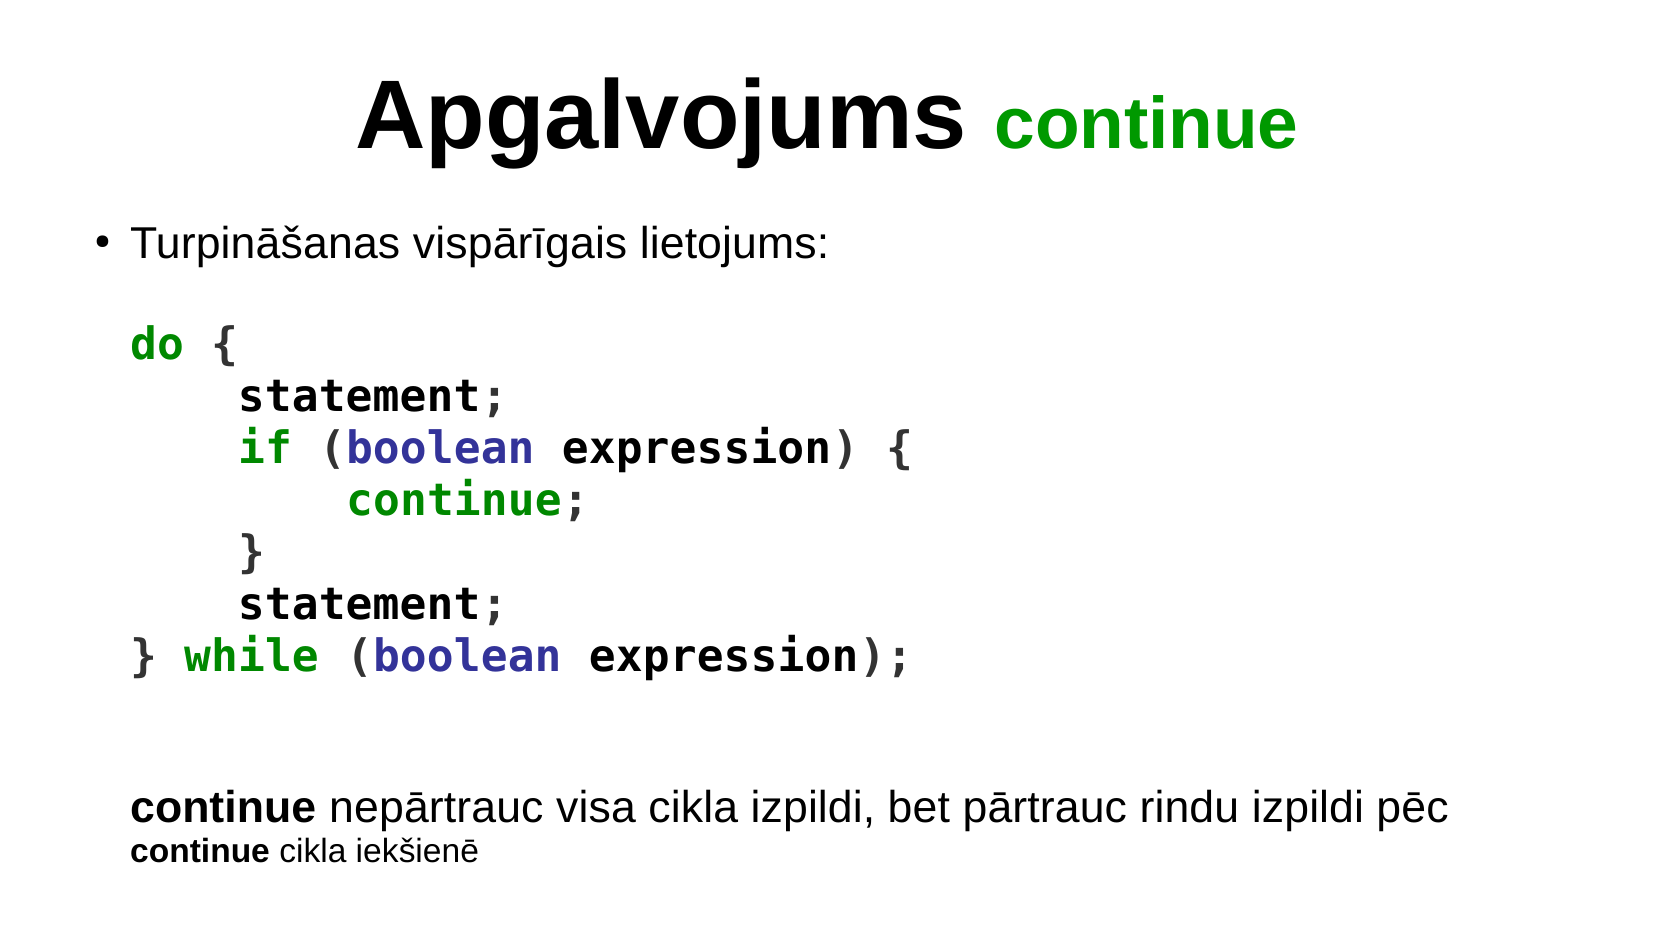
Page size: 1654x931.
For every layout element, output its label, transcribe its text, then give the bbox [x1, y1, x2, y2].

title Apgalvojums continue [82, 37, 1571, 193]
list Turpināšanas vispārīgais lietojums: do { statement; if (boolean expression) { continue; } statement; } while (boolean expression); continue nepārtrauc visa cikla izpildi, bet pārtrauc rindu izpildi pēc continue cikla iekšienē [82, 217, 1538, 877]
